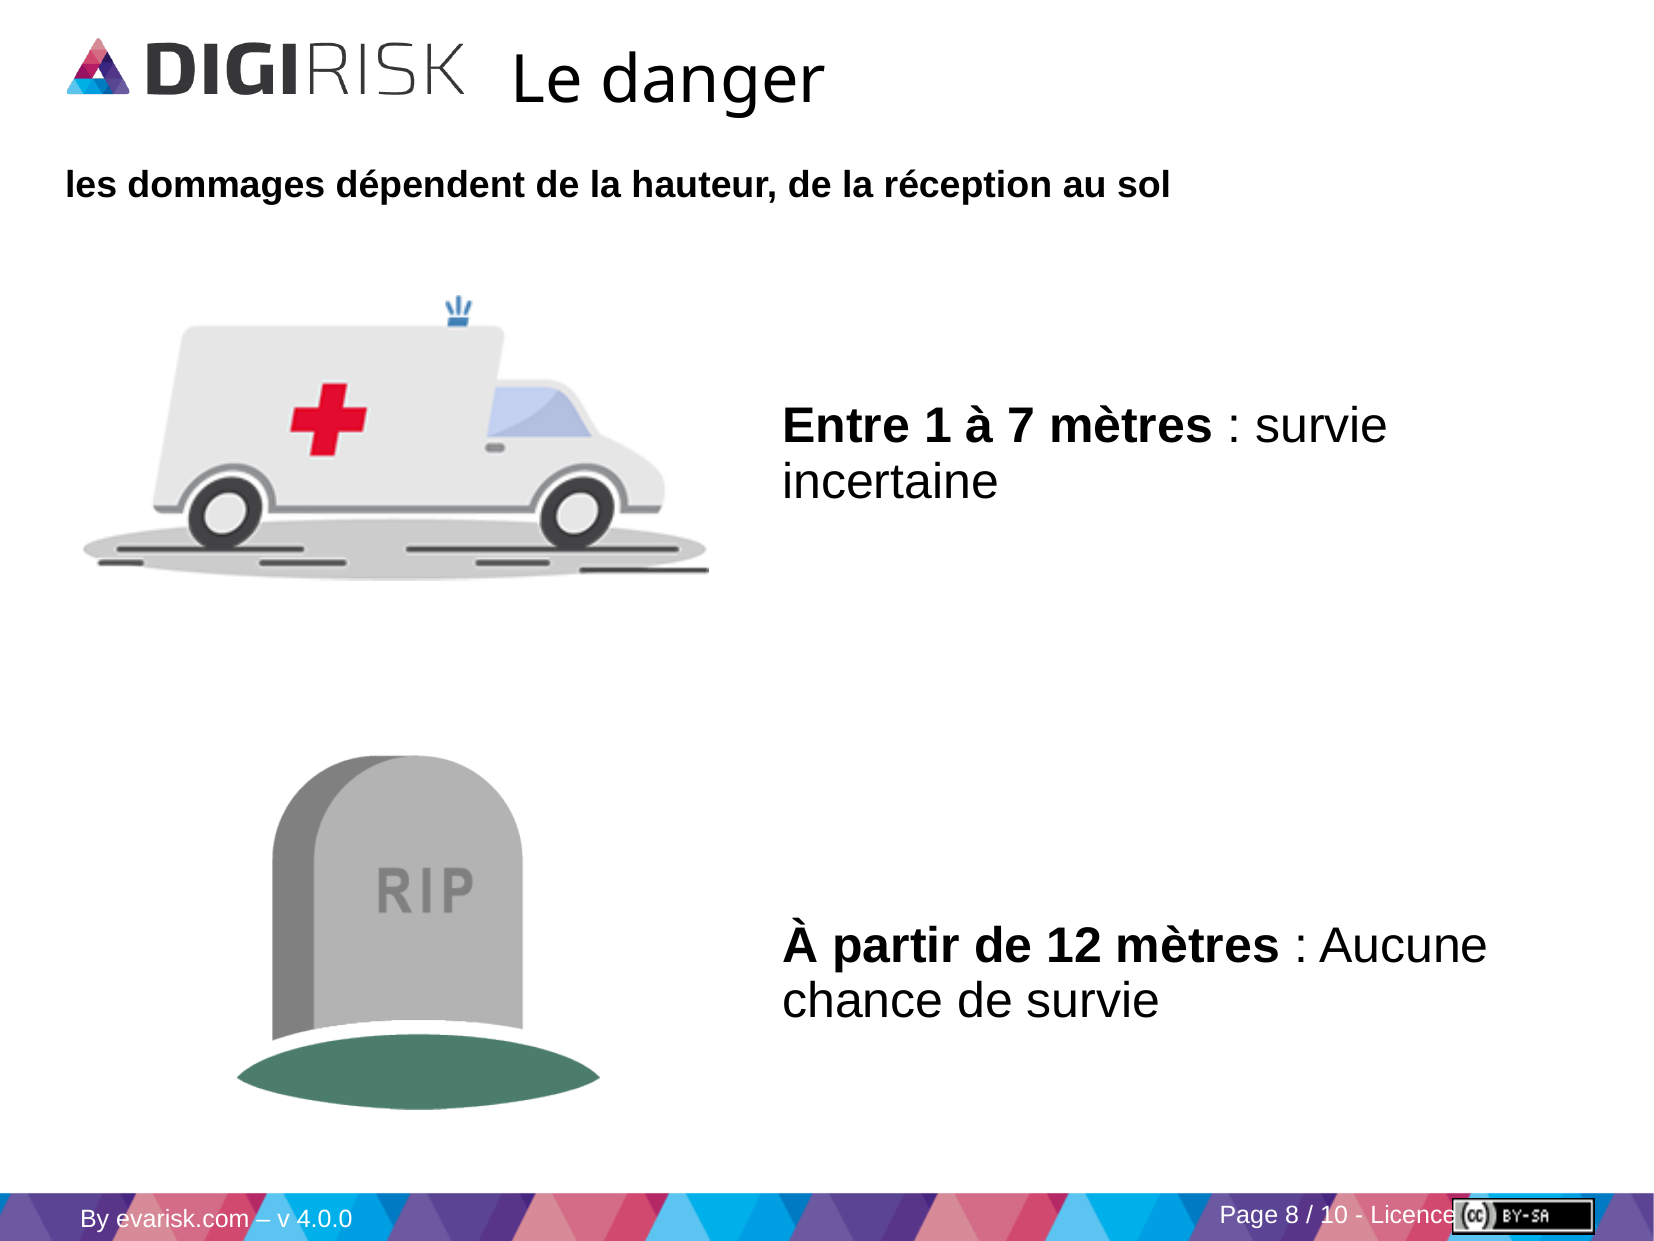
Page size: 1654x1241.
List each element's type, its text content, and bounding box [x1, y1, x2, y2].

picture [83, 295, 709, 581]
picture [64, 35, 464, 95]
picture [236, 755, 600, 1110]
text_box Le danger [496, 23, 1252, 120]
title les dommages dépendent de la hauteur, de la réception au sol [64, 130, 1589, 213]
picture [0, 1175, 1654, 1241]
text_box À partir de 12 mètres : Aucune chance de survie [767, 909, 1583, 1036]
text_box Entre 1 à 7 mètres : survie incertaine [767, 389, 1477, 517]
